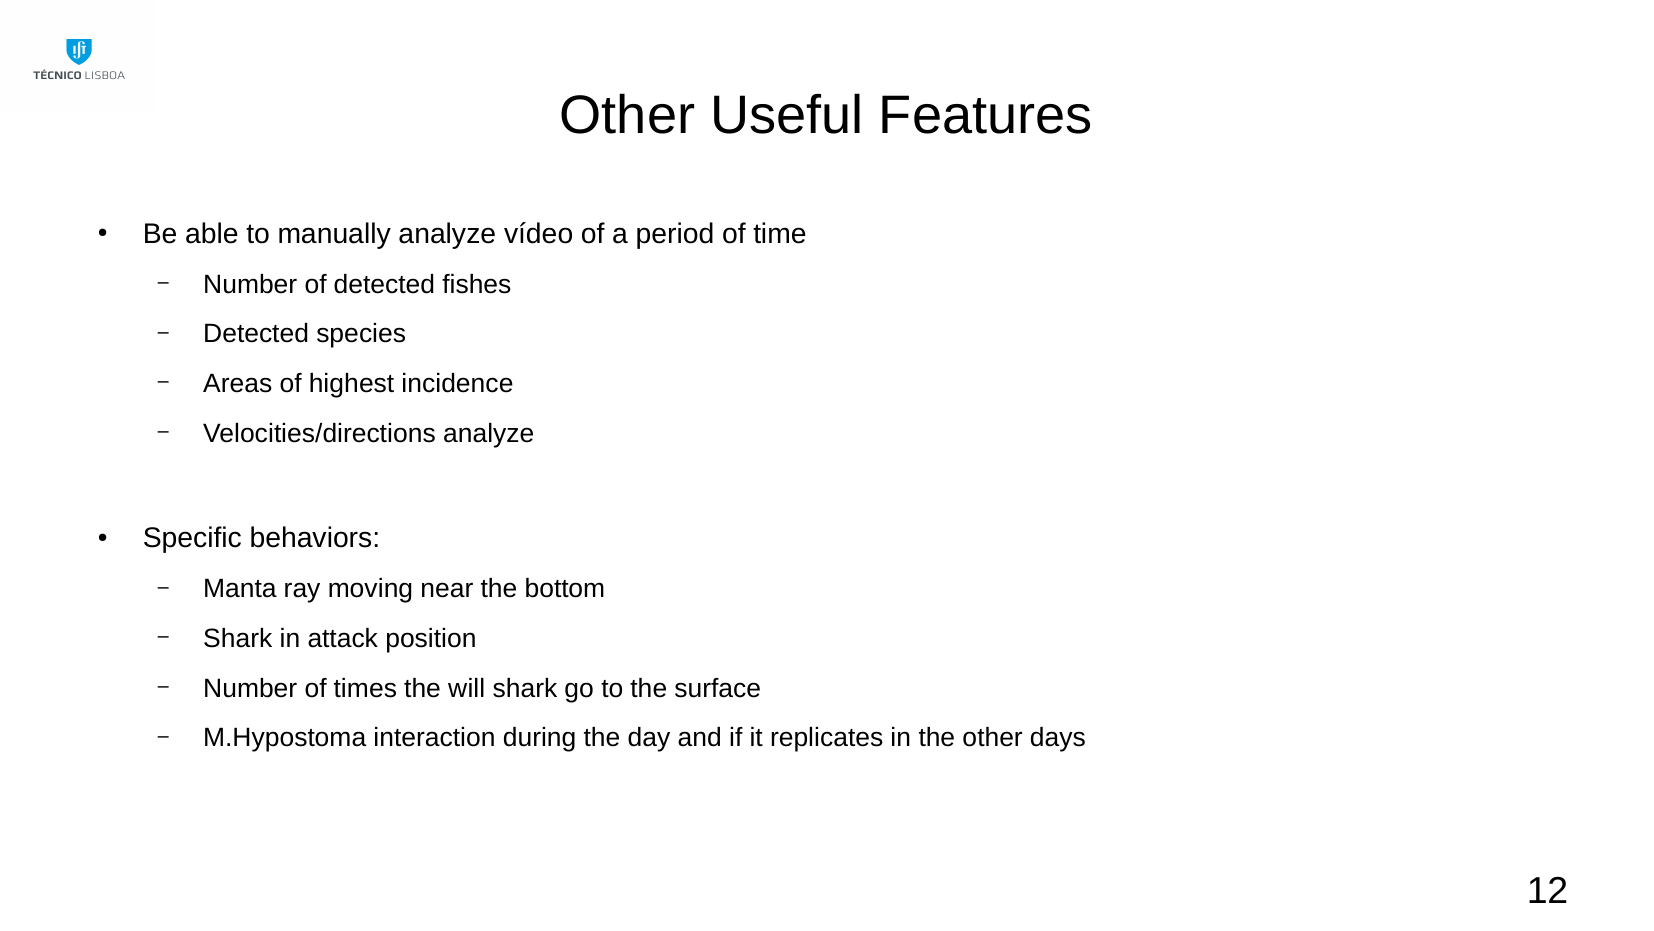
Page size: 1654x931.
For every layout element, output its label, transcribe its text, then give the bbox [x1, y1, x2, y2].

picture [0, 0, 156, 113]
list Be able to manually analyze vídeo of a period of time Number of detected fishes Detected species Areas of highest incidence Velocities/directions analyze Specific behaviors: Manta ray moving near the bottom Shark in attack position Number of times the will shark go to the surface M.Hypostoma interaction during the day and if it replicates in the other days [82, 217, 1571, 758]
text_box <number> [1512, 862, 1654, 931]
title Other Useful Features [82, 37, 1571, 193]
